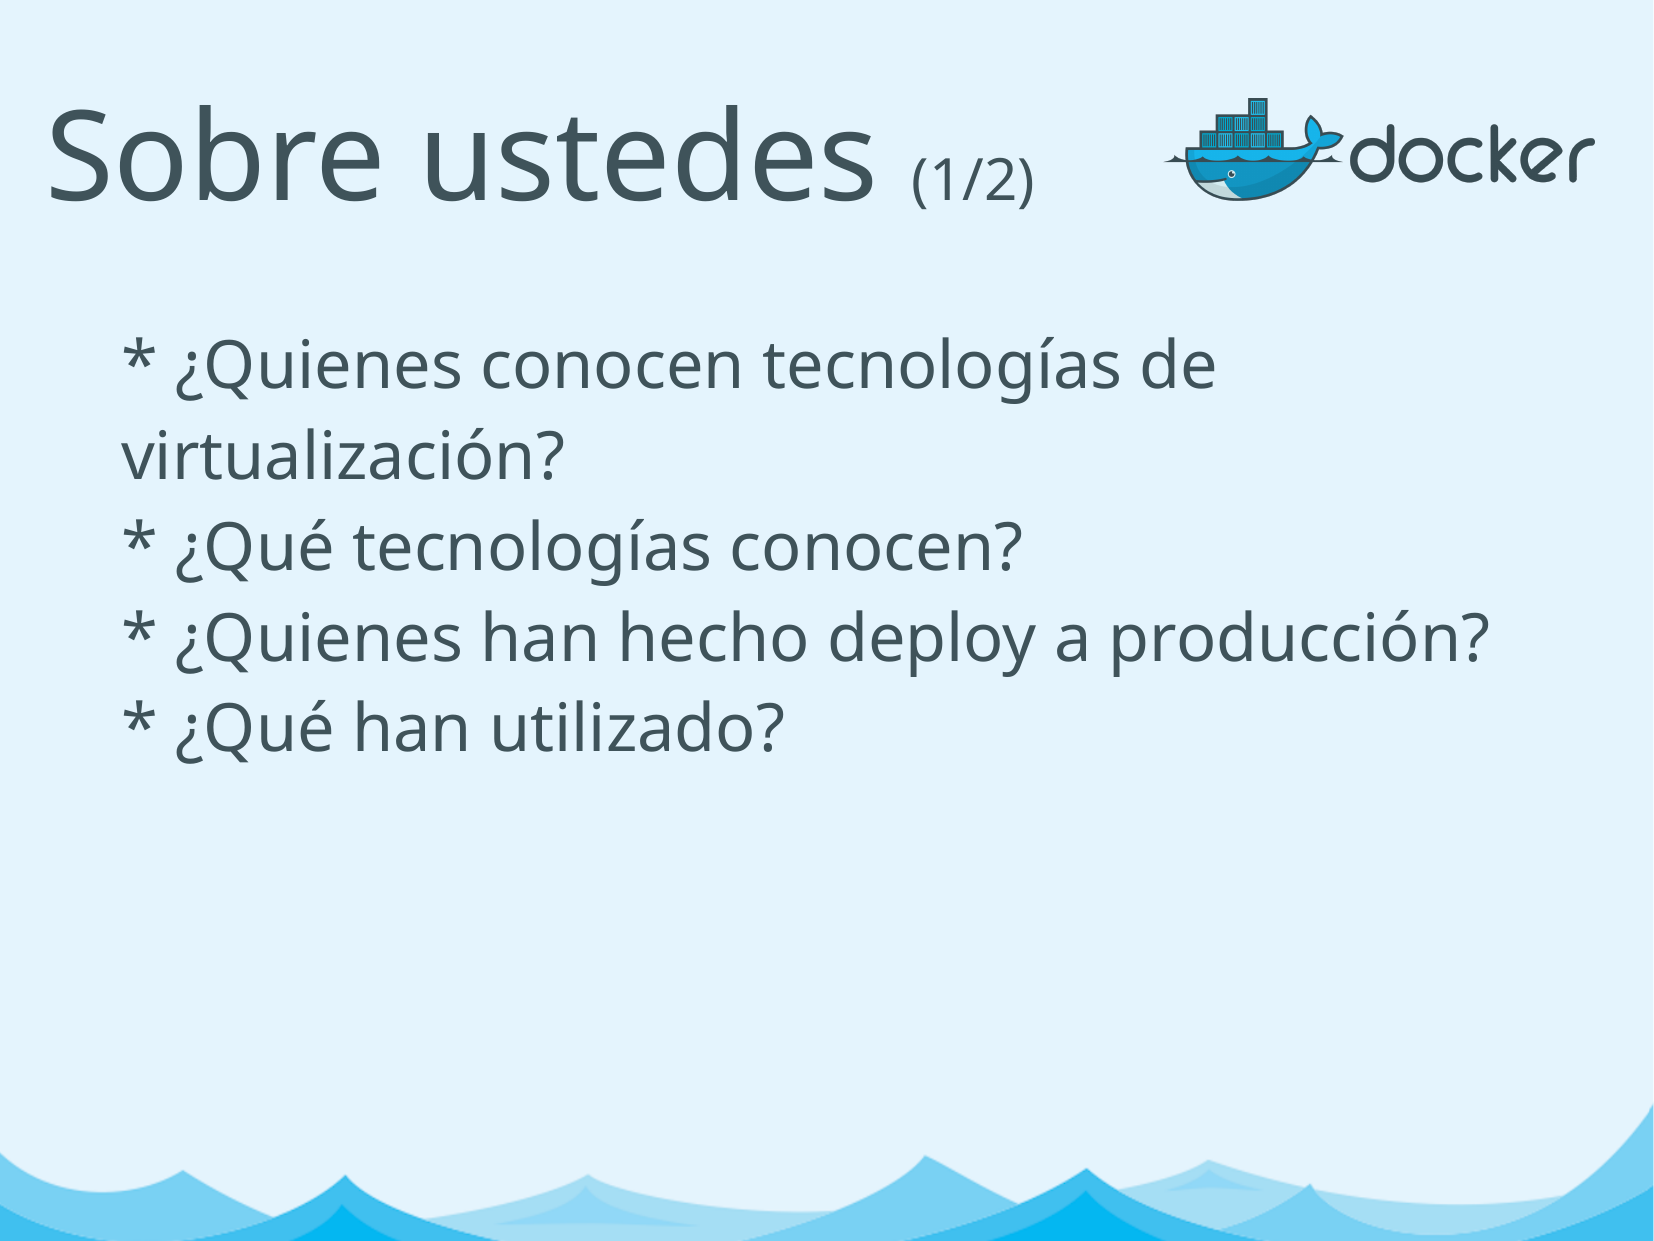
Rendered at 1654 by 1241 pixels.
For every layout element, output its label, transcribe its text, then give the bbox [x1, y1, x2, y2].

picture [1163, 98, 1595, 201]
text_box * ¿Quienes conocen tecnologías de virtualización? * ¿Qué tecnologías conocen? * ¿Quienes han hecho deploy a producción? * ¿Qué han utilizado? [106, 310, 1630, 1102]
text_box Sobre ustedes (1/2) [30, 59, 1012, 252]
picture [0, 1101, 1654, 1241]
